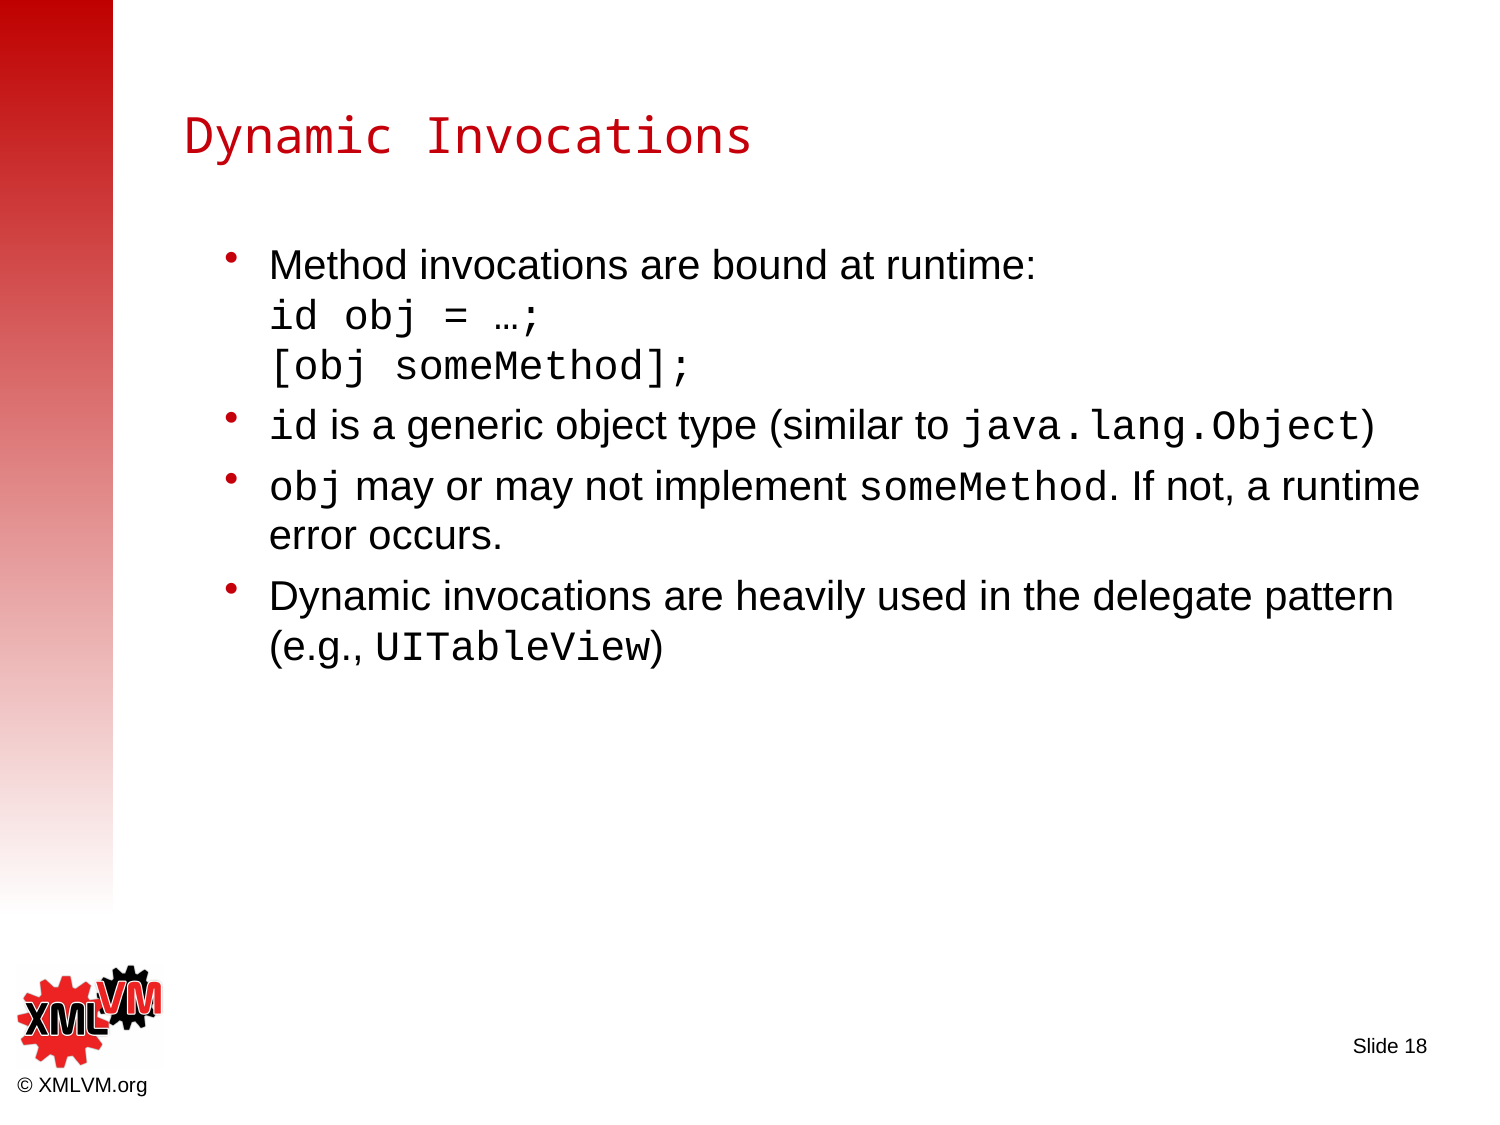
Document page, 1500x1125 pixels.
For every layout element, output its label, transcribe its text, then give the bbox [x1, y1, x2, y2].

title Dynamic Invocations [170, 67, 1447, 207]
list Method invocations are bound at runtime: id obj = …; [obj someMethod]; id is a generic object type (similar to java.lang.Object) obj may or may not implement someMethod. If not, a runtime error occurs. Dynamic invocations are heavily used in the delegate pattern (e.g., UITableView) [224, 237, 1447, 1000]
picture [16, 964, 164, 1069]
